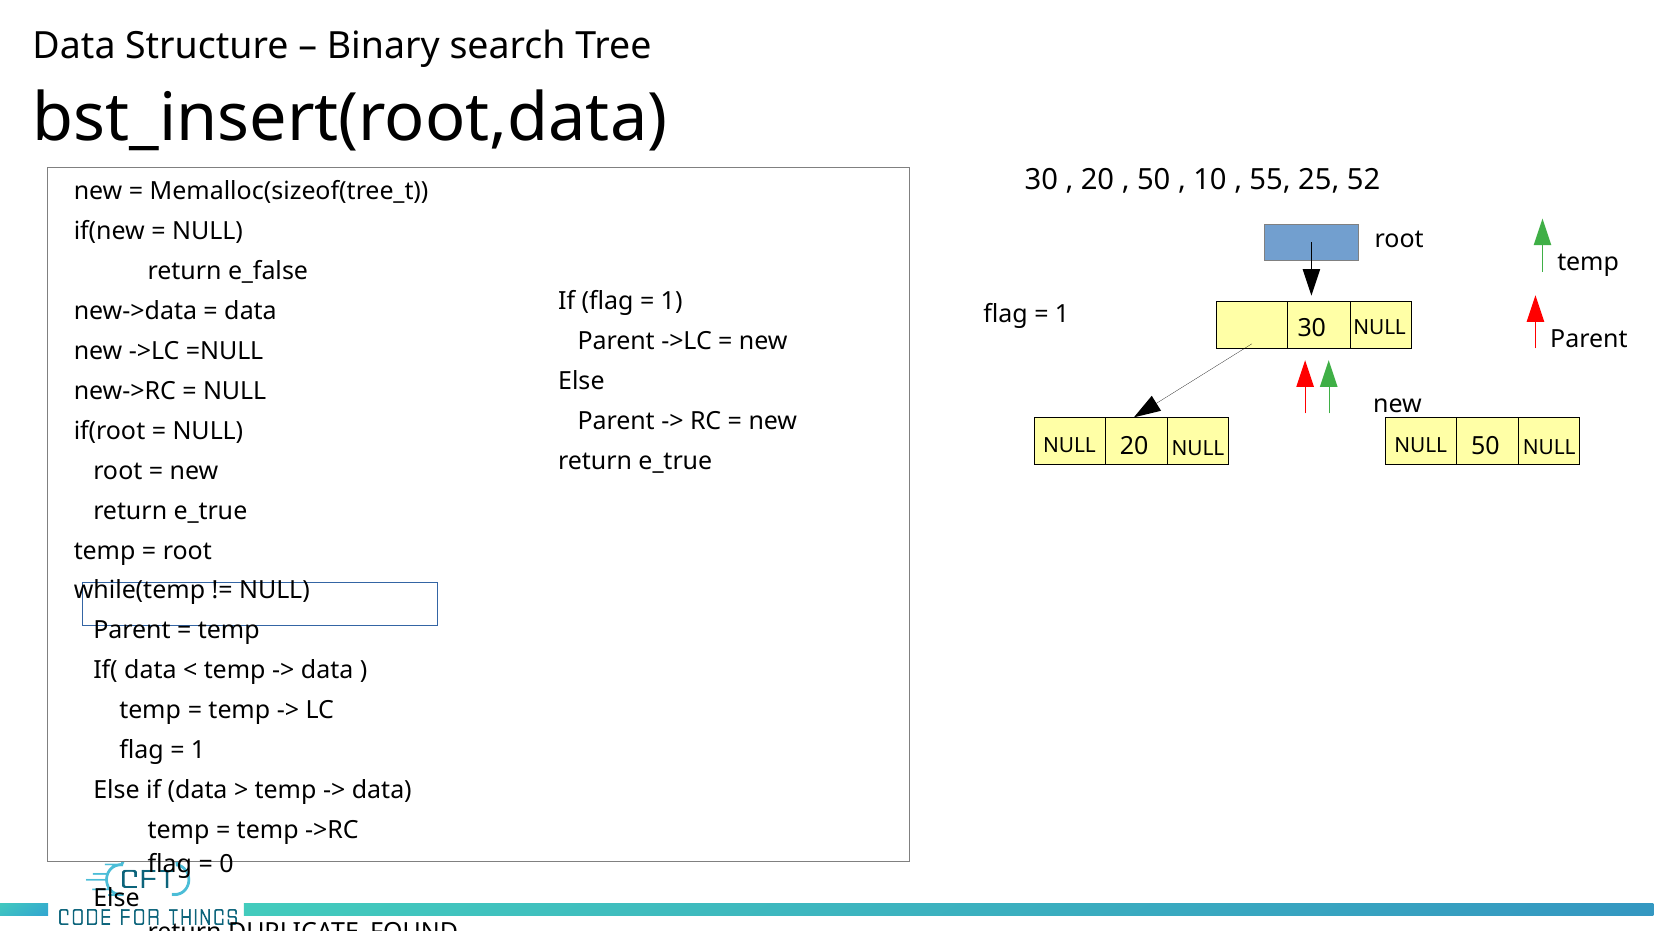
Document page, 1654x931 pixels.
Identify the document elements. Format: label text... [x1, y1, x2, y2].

text_box temp [1542, 236, 1638, 281]
text_box new [1358, 377, 1440, 423]
text_box NULL [1379, 422, 1464, 463]
text_box [1288, 344, 1350, 349]
text_box If (flag = 1) Parent ->LC = new Else Parent -> RC = new return e_true [543, 275, 863, 496]
text_box [1519, 417, 1580, 425]
title Data Structure – Binary search Tree bst_insert(root,data) [32, 12, 1184, 166]
text_box 20 [1105, 420, 1167, 465]
text_box NULL [1028, 423, 1112, 463]
text_box NULL [1508, 425, 1592, 465]
text_box [1440, 417, 1456, 422]
text_box [1034, 417, 1105, 423]
text_box [1264, 224, 1359, 261]
text_box [1168, 417, 1229, 425]
text_box 50 [1456, 420, 1519, 465]
text_box new = Memalloc(sizeof(tree_t)) if(new = NULL) return e_false new->data = data new ->LC =NULL new->RC = NULL if(root = NULL) root = new return e_true temp = root while(temp != NULL) Parent = temp If( data < temp -> data ) temp = temp -> LC flag = 1 Else if (data > temp -> data) temp = temp ->RC flag = 0 Else return DUPLICATE_FOUND [59, 166, 603, 866]
text_box 30 [1282, 302, 1345, 347]
text_box flag = 1 [968, 288, 1111, 333]
text_box [603, 167, 910, 862]
text_box Parent [1535, 312, 1646, 358]
text_box 30 , 20 , 50 , 10 , 55, 25, 52 [1009, 141, 1536, 201]
text_box NULL [1156, 425, 1241, 465]
picture [59, 866, 237, 925]
text_box NULL [1338, 304, 1430, 344]
text_box root [1359, 212, 1440, 258]
text_box [1351, 344, 1412, 349]
text_box [47, 167, 59, 862]
text_box [1216, 301, 1287, 349]
